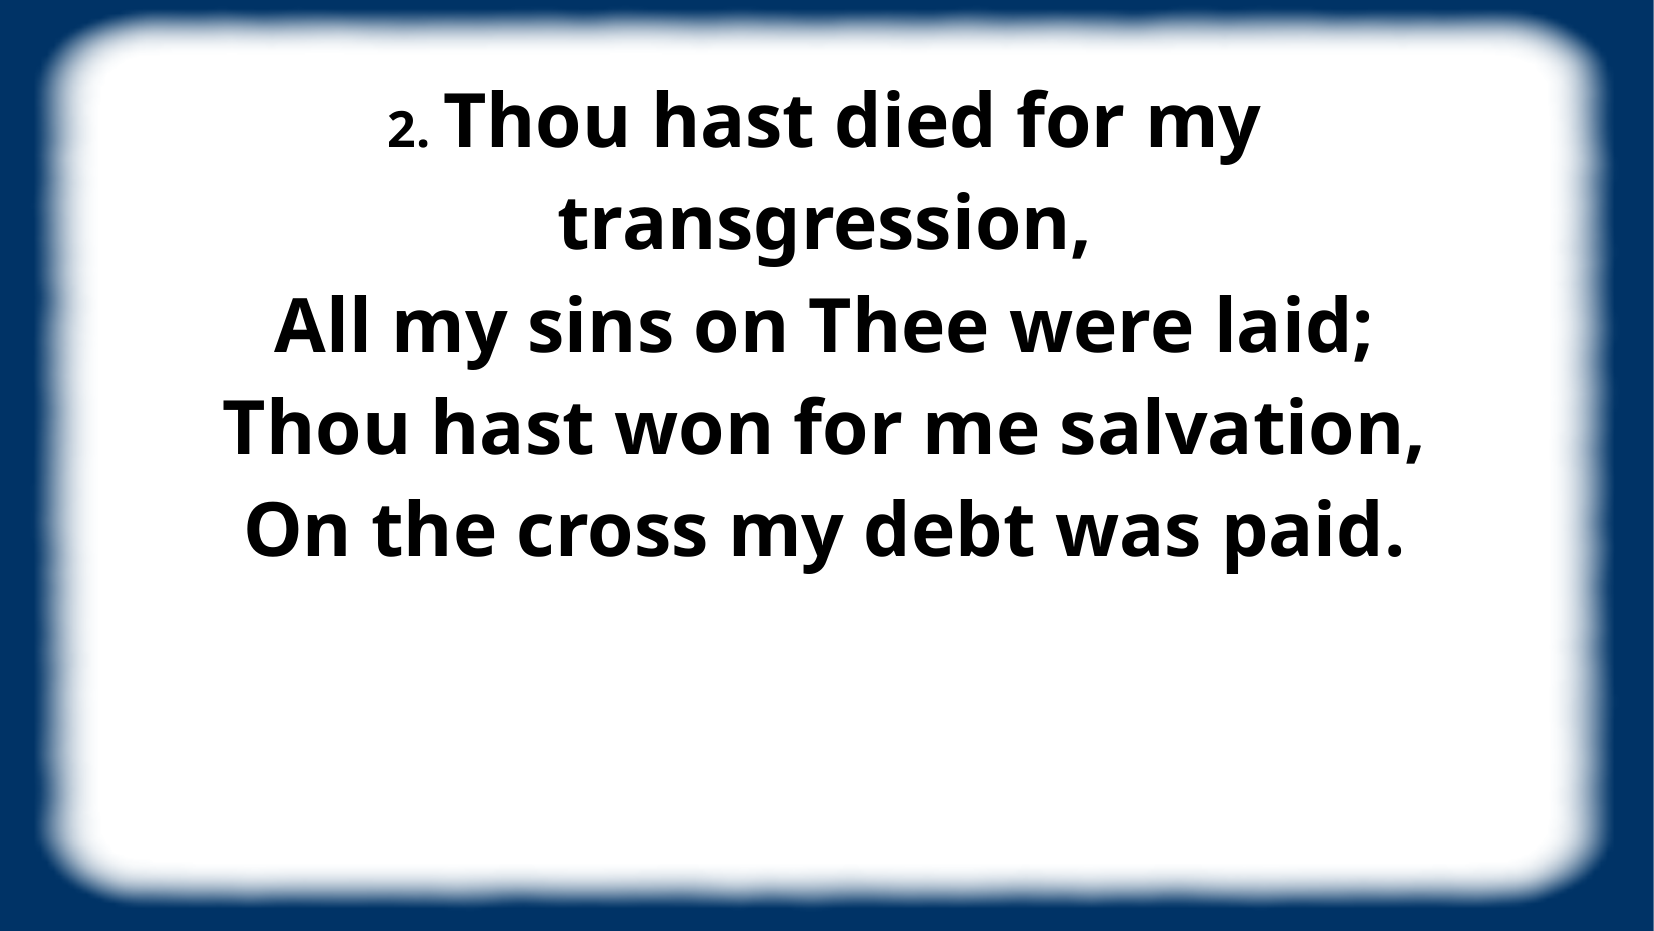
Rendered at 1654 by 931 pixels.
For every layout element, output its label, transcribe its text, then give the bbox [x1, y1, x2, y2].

picture [0, 0, 1654, 931]
text_box 2. Thou hast died for my transgression, All my sins on Thee were laid; Thou hast won for me salvation, On the cross my debt was paid. [105, 60, 1546, 473]
